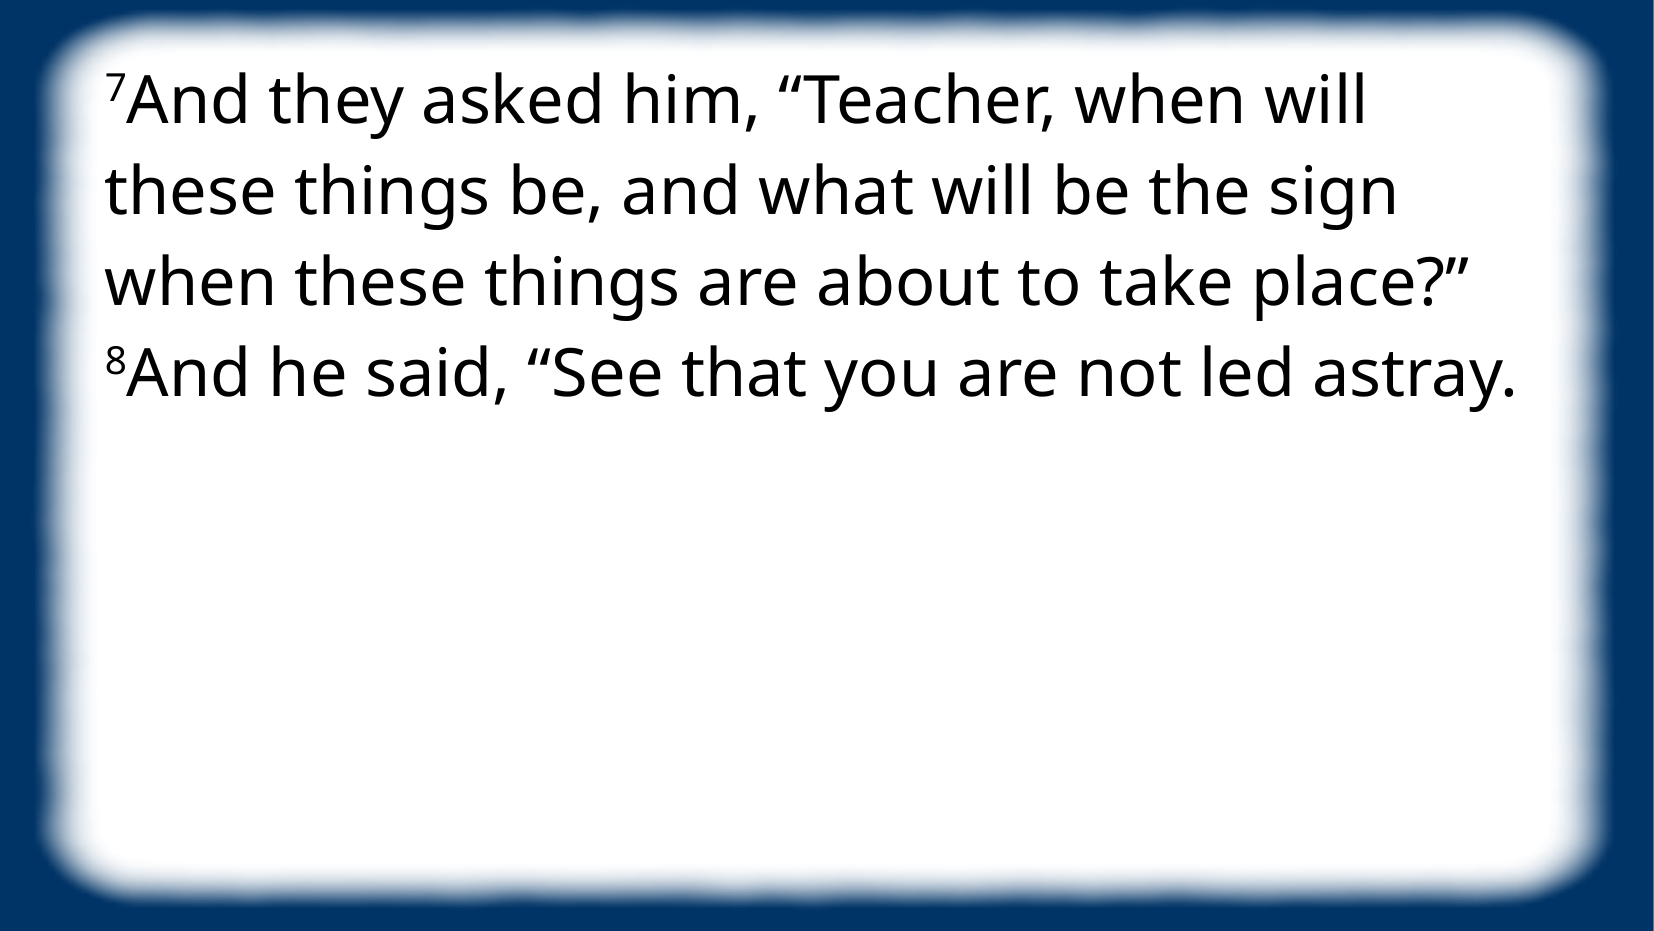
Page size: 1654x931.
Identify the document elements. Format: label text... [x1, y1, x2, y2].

picture [0, 0, 1654, 931]
text_box 7And they asked him, “Teacher, when will these things be, and what will be the sign when these things are about to take place?” 8And he said, “See that you are not led astray. [90, 45, 1561, 415]
